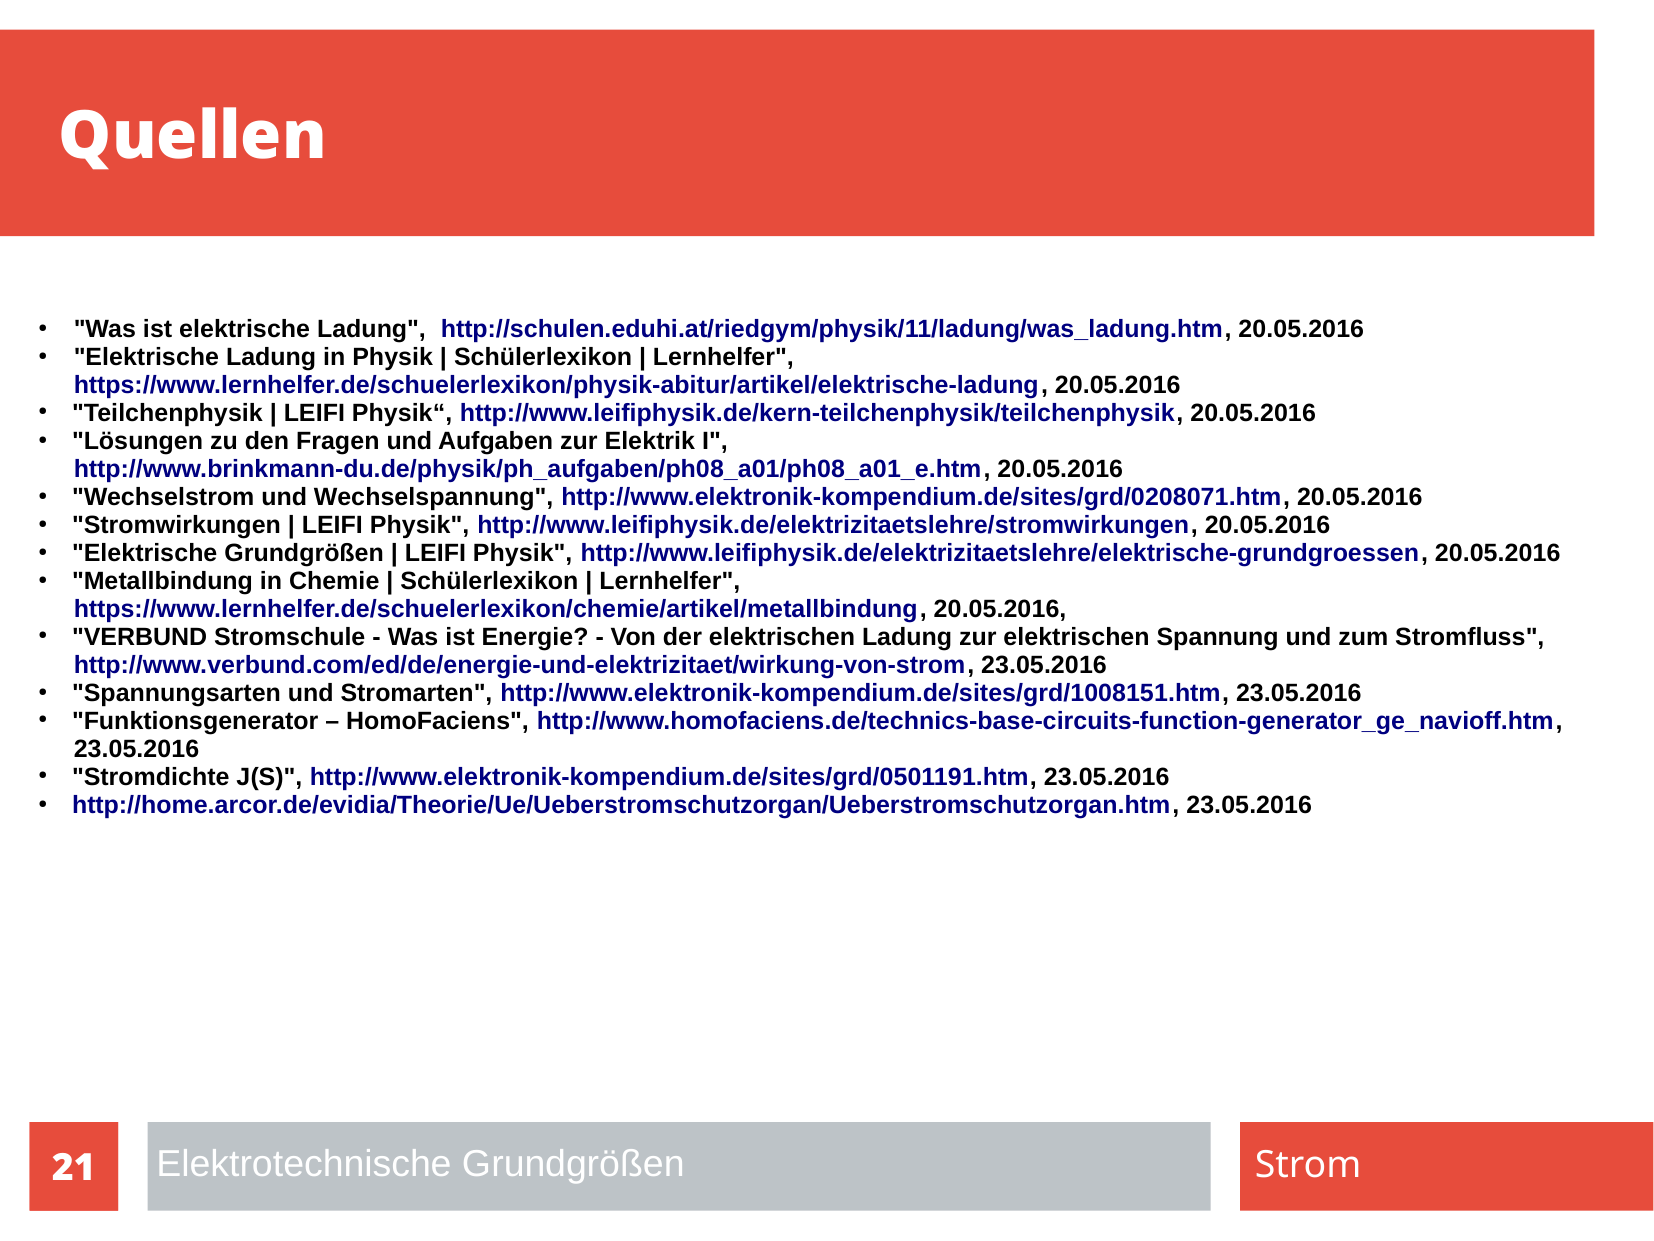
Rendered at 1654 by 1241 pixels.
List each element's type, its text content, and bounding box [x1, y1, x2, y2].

text_box Strom [1240, 1114, 1654, 1213]
text_box "Was ist elektrische Ladung", http://schulen.eduhi.at/riedgym/physik/11/ladung/was_ladung.htm, 20.05.2016 "Elektrische Ladung in Physik | Schülerlexikon | Lernhelfer", https://www.lernhelfer.de/schuelerlexikon/physik-abitur/artikel/elektrische-ladung, 20.05.2016 "Teilchenphysik | LEIFI Physik“, http://www.leifiphysik.de/kern-teilchenphysik/teilchenphysik, 20.05.2016 "Lösungen zu den Fragen und Aufgaben zur Elektrik I", http://www.brinkmann-du.de/physik/ph_aufgaben/ph08_a01/ph08_a01_e.htm, 20.05.2016 "Wechselstrom und Wechselspannung", http://www.elektronik-kompendium.de/sites/grd/0208071.htm, 20.05.2016 "Stromwirkungen | LEIFI Physik", http://www.leifiphysik.de/elektrizitaetslehre/stromwirkungen, 20.05.2016 "Elektrische Grundgrößen | LEIFI Physik", http://www.leifiphysik.de/elektrizitaetslehre/elektrische-grundgroessen, 20.05.2016 "Metallbindung in Chemie | Schülerlexikon | Lernhelfer", https://www.lernhelfer.de/schuelerlexikon/chemie/artikel/metallbindung, 20.05.2016, "VERBUND Stromschule - Was ist Energie? - Von der elektrischen Ladung zur elektrischen Spannung und zum Stromfluss", http://www.verbund.com/ed/de/energie-und-elektrizitaet/wirkung-von-strom, 23.05.2016 "Spannungsarten und Stromarten", http://www.elektronik-kompendium.de/sites/grd/1008151.htm, 23.05.2016 "Funktionsgenerator – HomoFaciens", http://www.homofaciens.de/technics-base-circuits-function-generator_ge_navioff.htm, 23.05.2016 "Stromdichte J(S)", http://www.elektronik-kompendium.de/sites/grd/0501191.htm, 23.05.2016 http://home.arcor.de/evidia/Theorie/Ue/Ueberstromschutzorgan/Ueberstromschutzorgan.htm, 23.05.2016 [23, 307, 1583, 887]
title Quellen [59, 59, 1595, 207]
text_box Elektrotechnische Grundgrößen [141, 1122, 1205, 1205]
